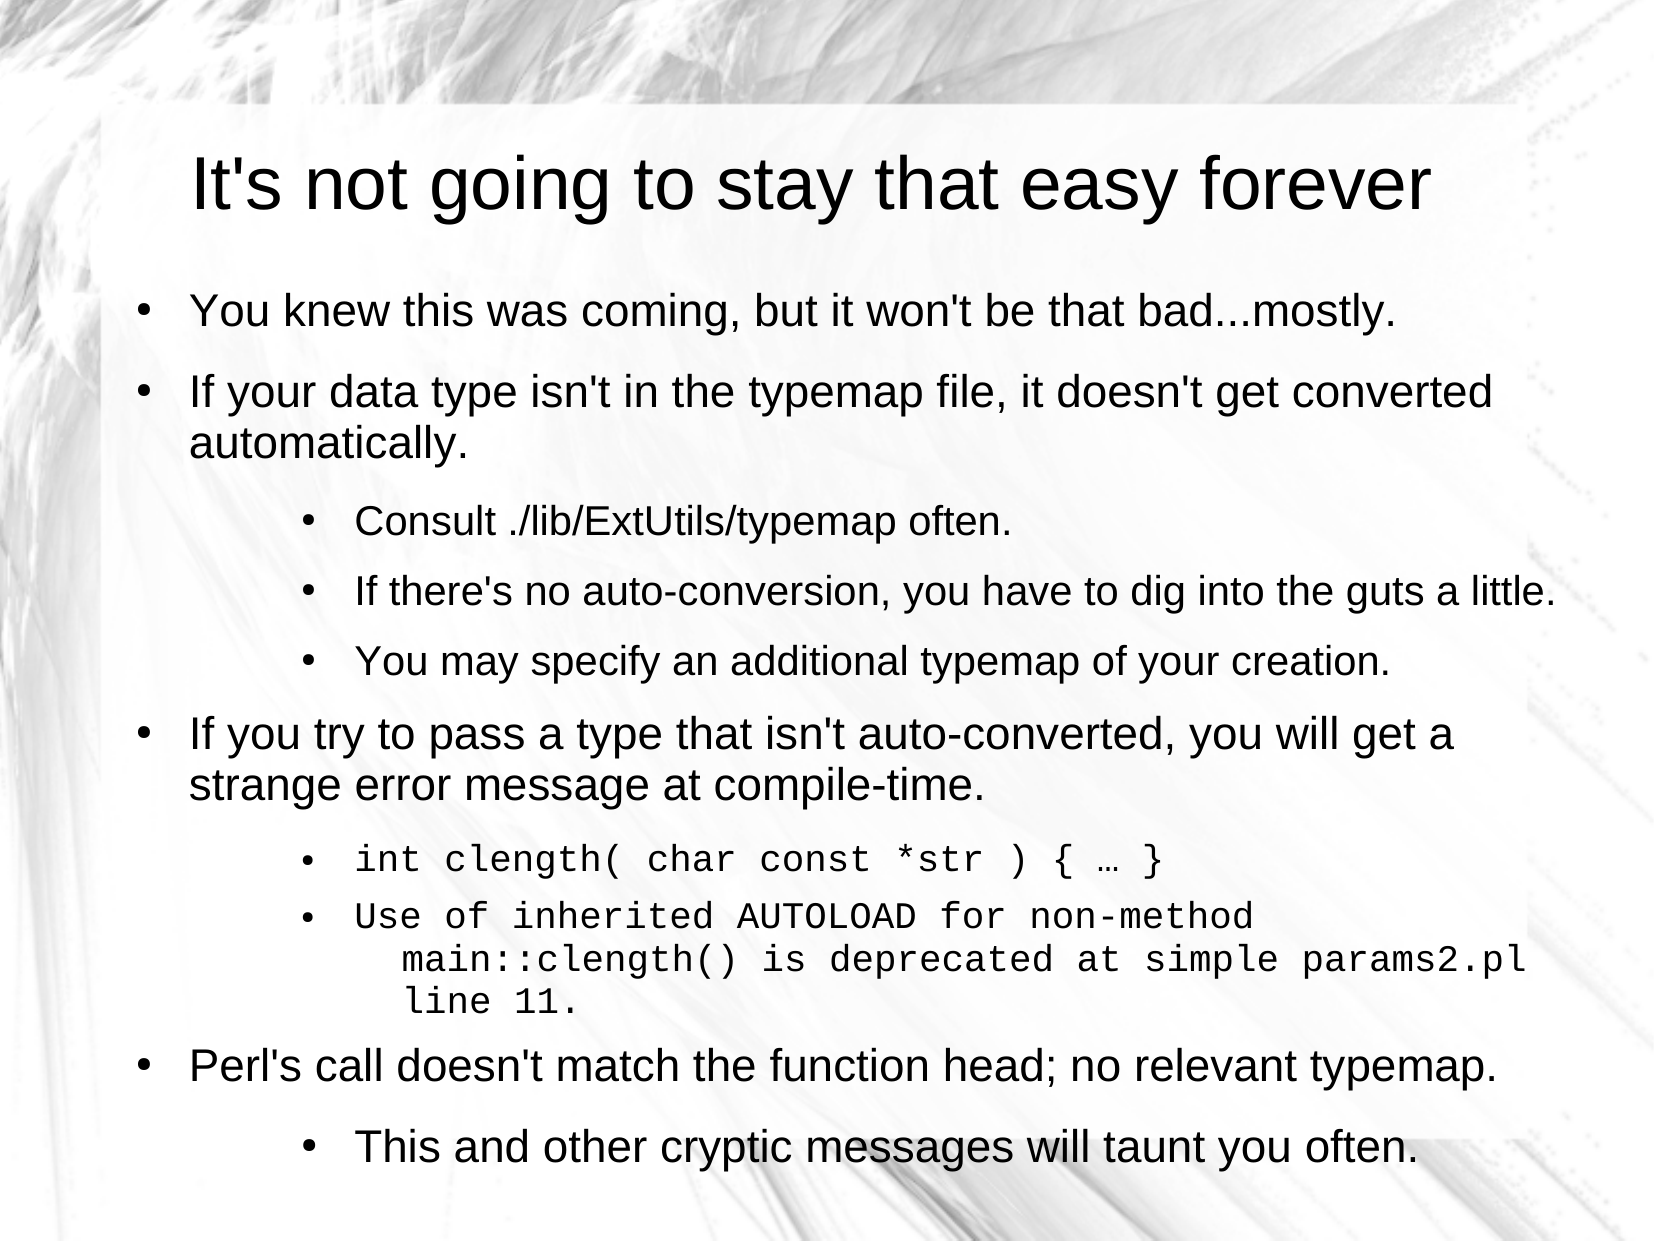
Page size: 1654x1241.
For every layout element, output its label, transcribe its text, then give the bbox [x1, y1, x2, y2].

title It's not going to stay that easy forever [118, 112, 1506, 256]
list You knew this was coming, but it won't be that bad...mostly. If your data type isn't in the typemap file, it doesn't get converted automatically. Consult ./lib/ExtUtils/typemap often. If there's no auto-conversion, you have to dig into the guts a little. You may specify an additional typemap of your creation. If you try to pass a type that isn't auto-converted, you will get a strange error message at compile-time. int clength( char const *str ) { … } Use of inherited AUTOLOAD for non-method main::clength() is deprecated at simple params2.pl line 11. Perl's call doesn't match the function head; no relevant typemap. This and other cryptic messages will taunt you often. [118, 285, 1571, 1161]
picture [0, 0, 1654, 1241]
